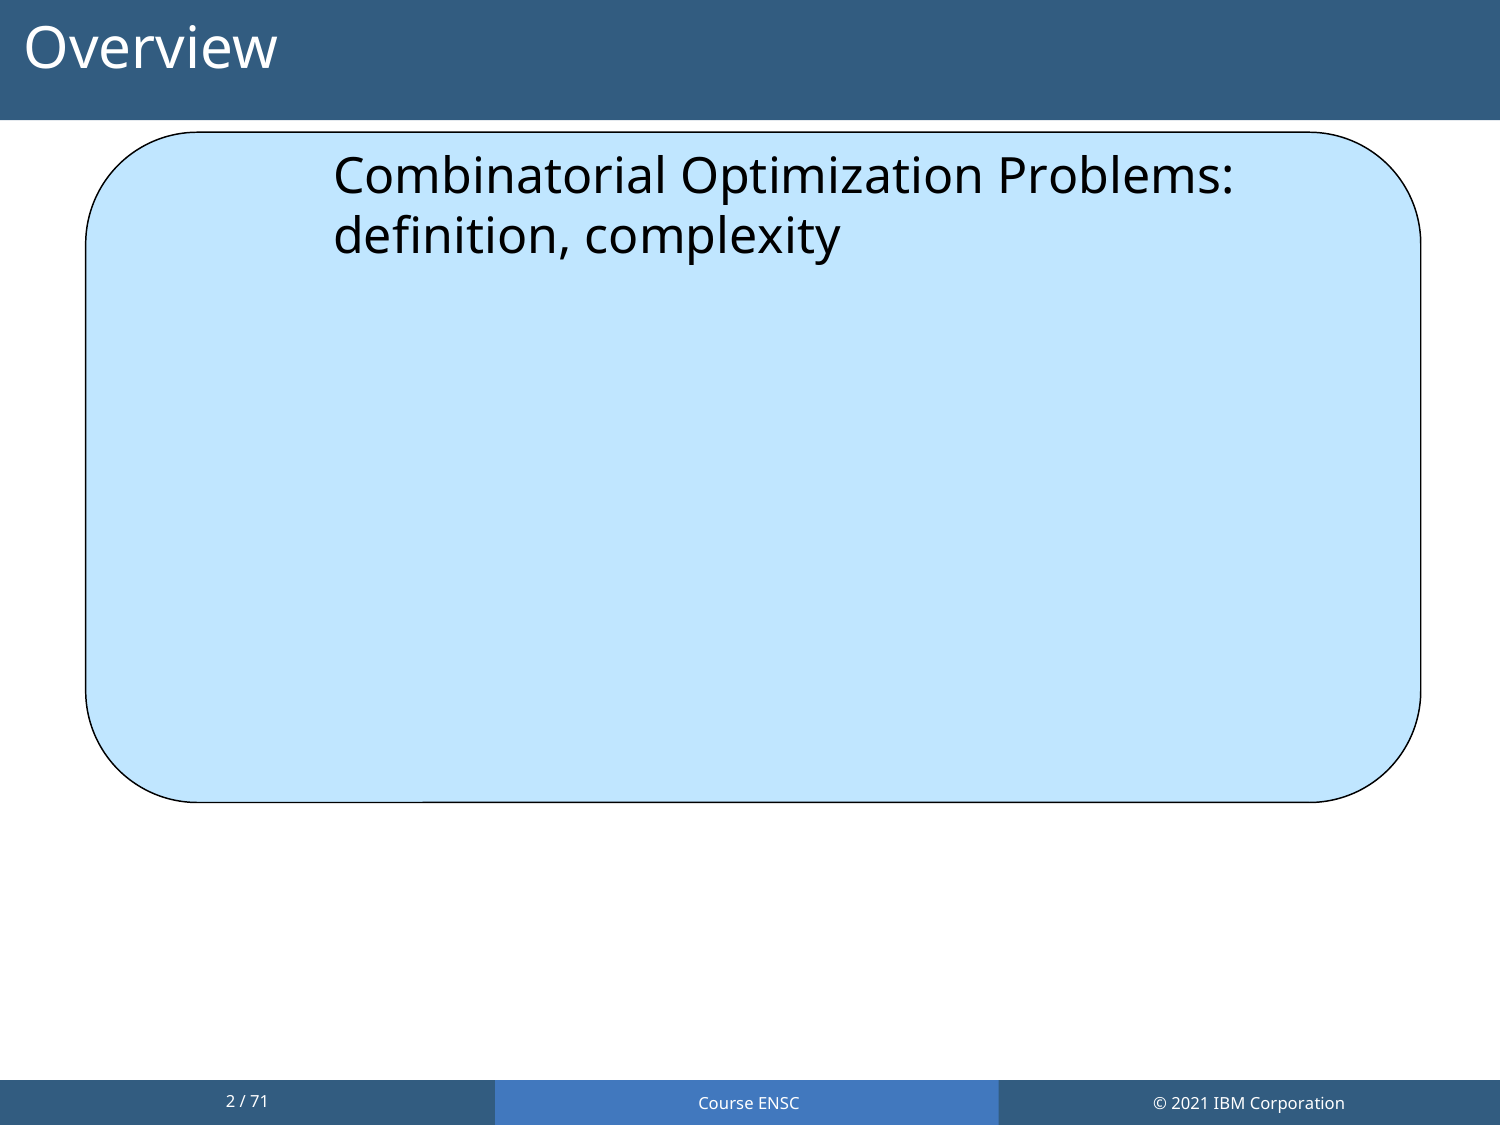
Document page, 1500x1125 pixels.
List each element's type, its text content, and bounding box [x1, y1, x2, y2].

text_box [85, 132, 1421, 803]
text_box Combinatorial Optimization Problems: definition, complexity [318, 135, 1228, 271]
title Overview [0, 0, 1500, 121]
